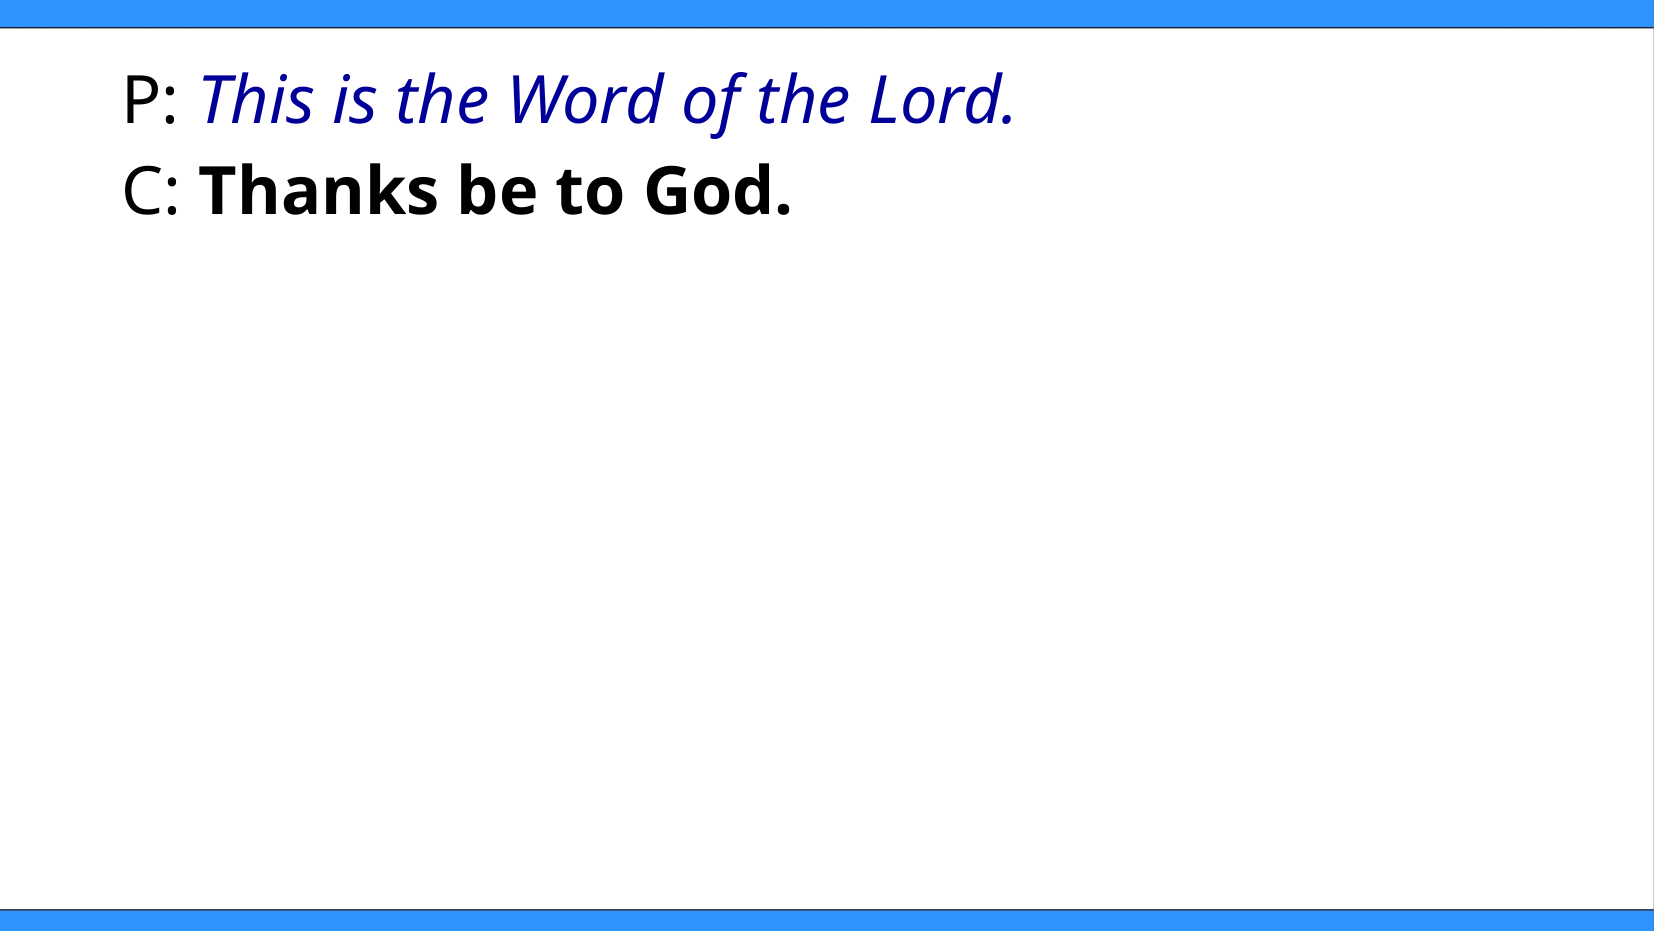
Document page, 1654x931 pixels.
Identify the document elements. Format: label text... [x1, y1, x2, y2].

picture [0, 0, 1654, 931]
text_box P: This is the Word of the Lord. C: Thanks be to God. [105, 45, 1546, 371]
